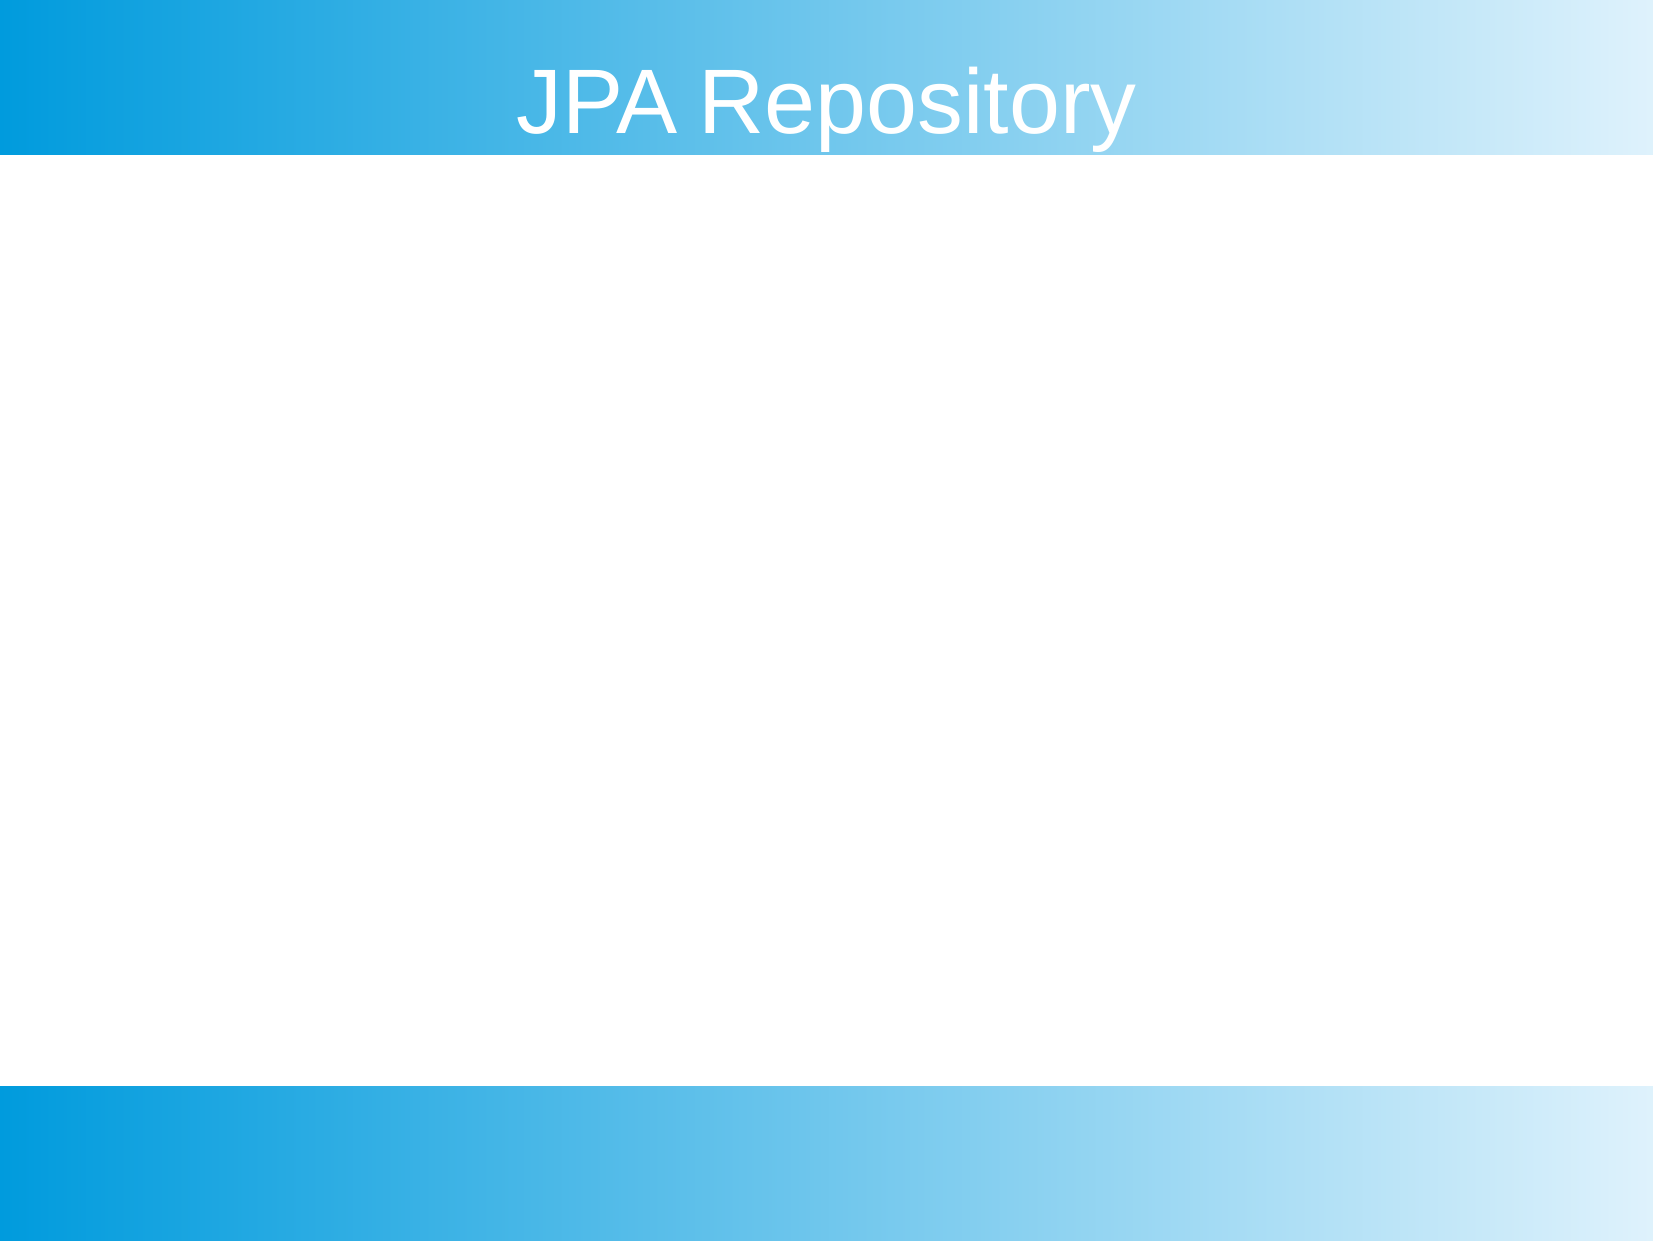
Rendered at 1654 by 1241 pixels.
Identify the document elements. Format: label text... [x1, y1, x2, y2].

title JPA Repository [82, 49, 1571, 155]
